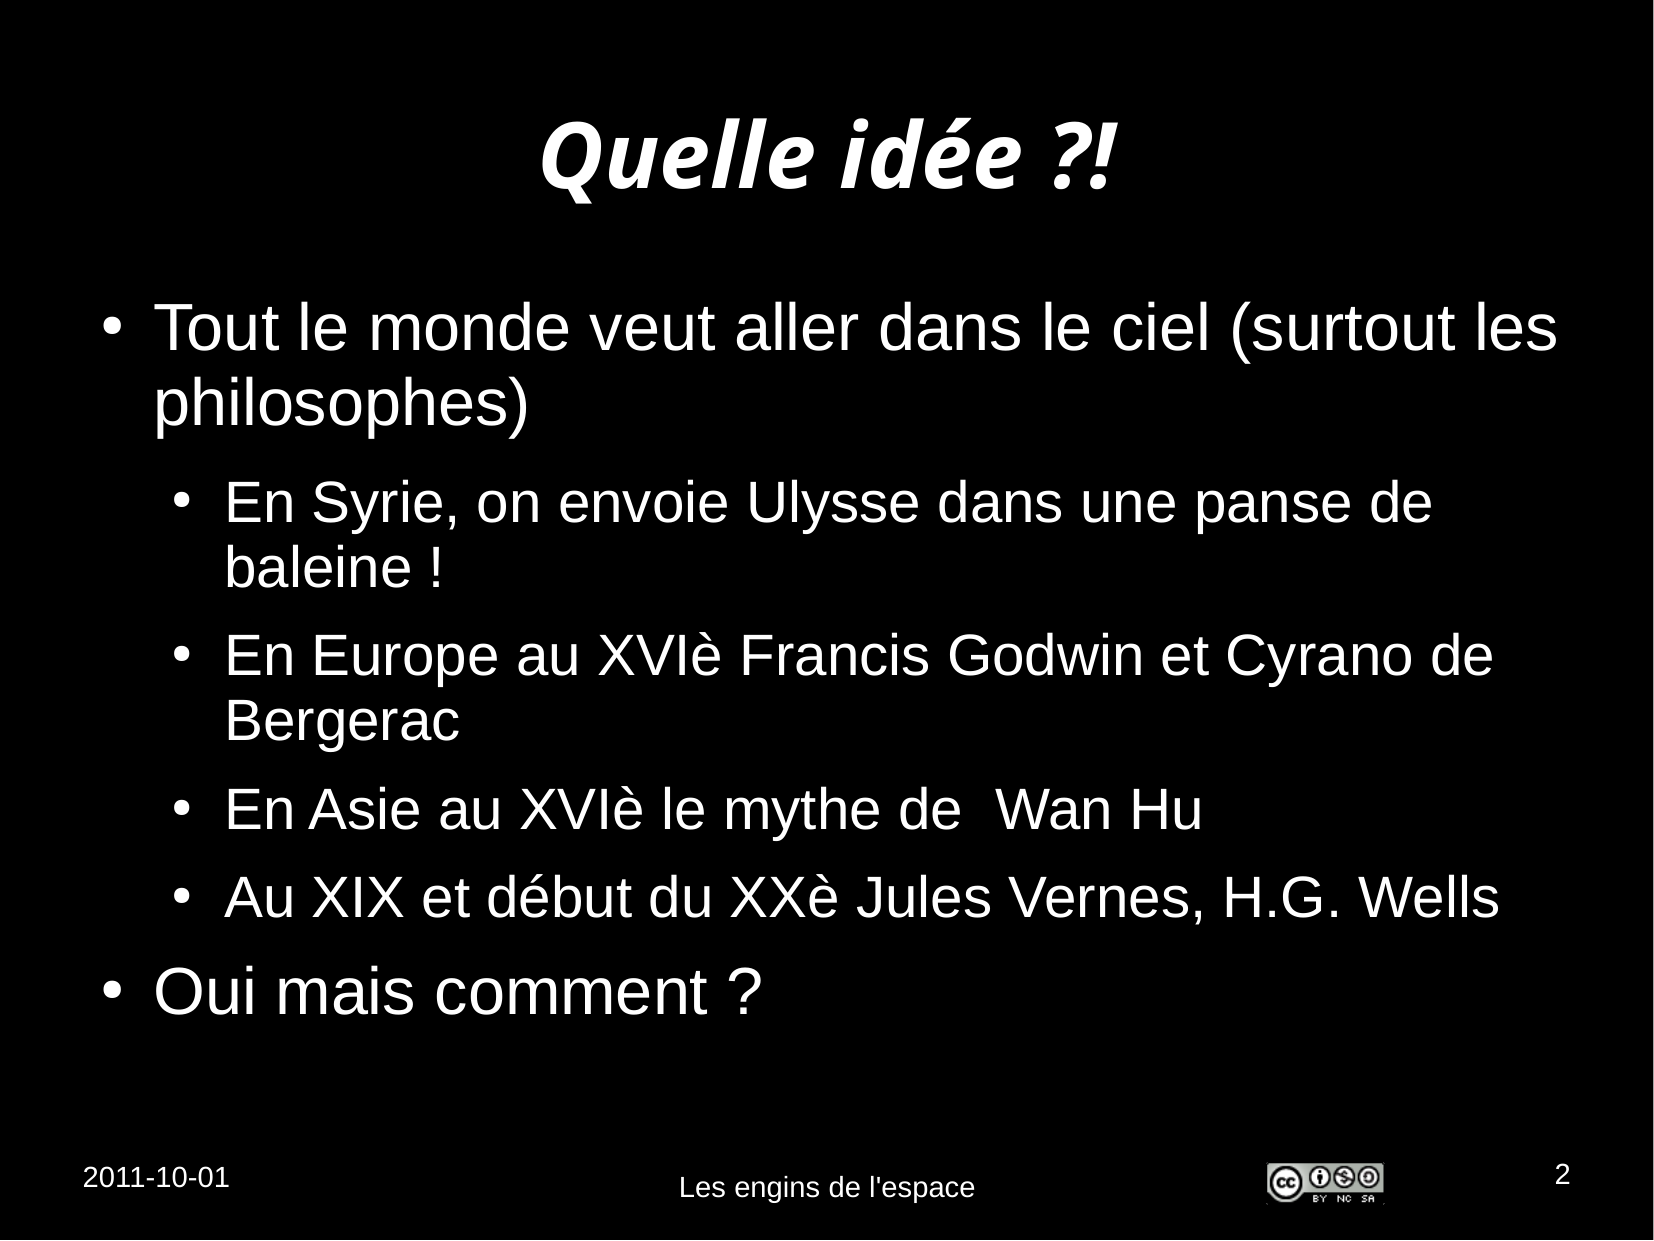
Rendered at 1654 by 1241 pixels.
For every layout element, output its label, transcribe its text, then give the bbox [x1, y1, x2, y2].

list Tout le monde veut aller dans le ciel (surtout les philosophes) En Syrie, on envoie Ulysse dans une panse de baleine ! En Europe au XVIè Francis Godwin et Cyrano de Bergerac En Asie au XVIè le mythe de Wan Hu Au XIX et début du XXè Jules Vernes, H.G. Wells Oui mais comment ? [82, 290, 1571, 1109]
picture [1266, 1162, 1385, 1205]
title Quelle idée ?! [82, 49, 1571, 257]
